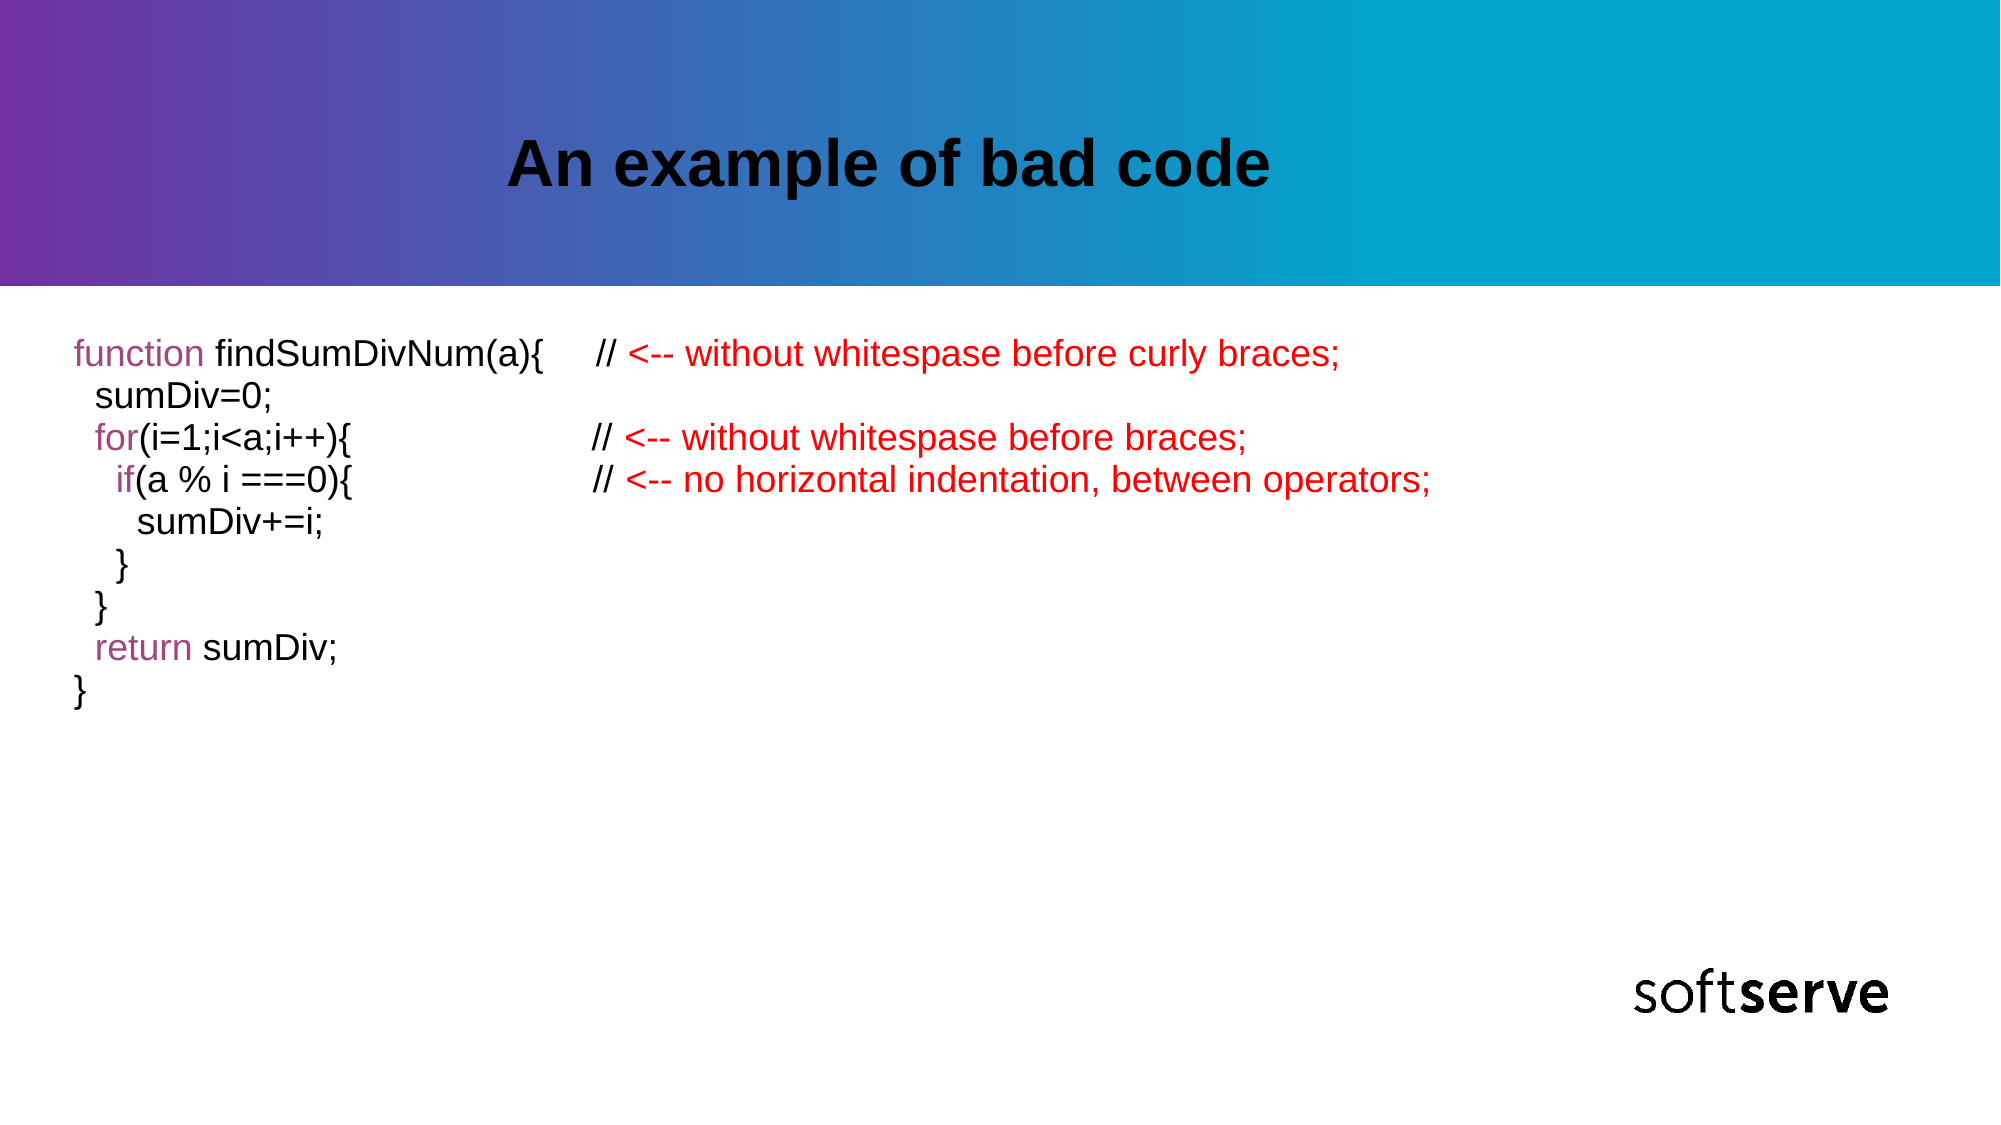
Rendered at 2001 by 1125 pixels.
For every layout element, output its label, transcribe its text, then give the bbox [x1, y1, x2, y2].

text_box An example of bad code [324, 118, 1300, 283]
picture [1634, 968, 1888, 1013]
text_box function findSumDivNum(a){ // <-- without whitespase before curly braces; sumDiv=0; for(i=1;i<a;i++){ // <-- without whitespase before braces; if(a % i ===0){ // <-- no horizontal indentation, between operators; sumDiv+=i; } } return sumDiv; } [59, 324, 1713, 718]
